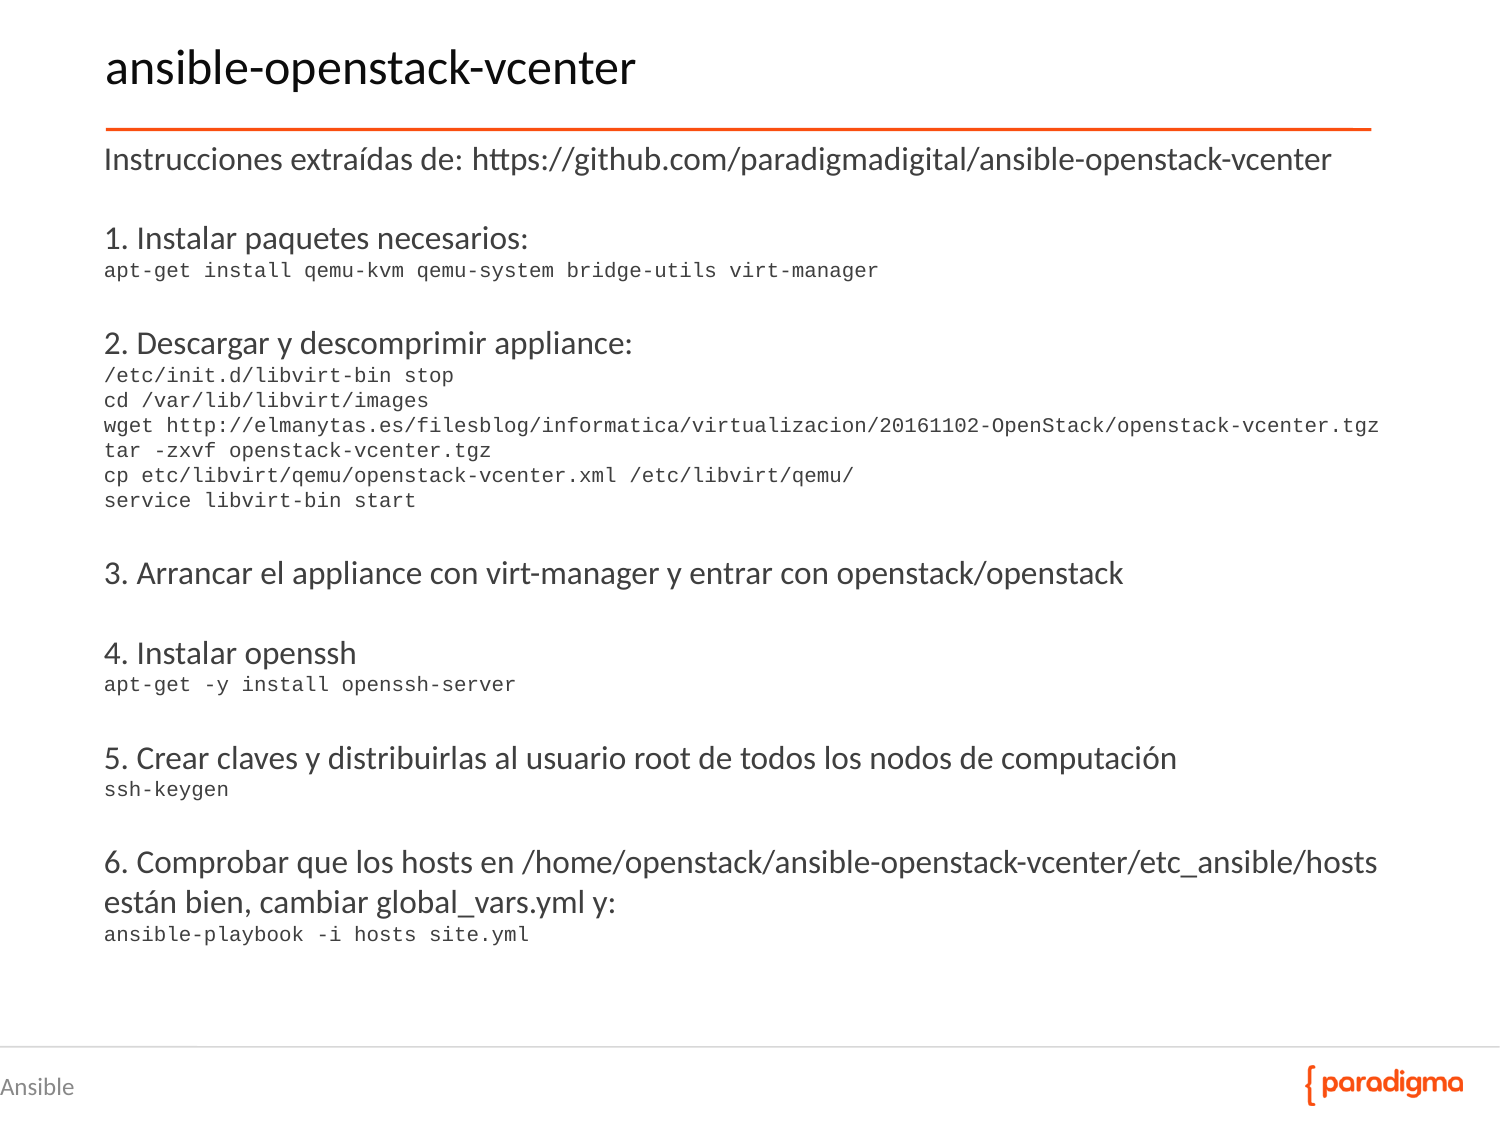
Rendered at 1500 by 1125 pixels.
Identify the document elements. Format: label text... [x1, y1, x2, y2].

picture [1305, 1065, 1463, 1107]
text_box Ansible [0, 1048, 1223, 1125]
text_box Instrucciones extraídas de: https://github.com/paradigmadigital/ansible-openstack-vcenter 1. Instalar paquetes necesarios: apt-get install qemu-kvm qemu-system bridge-utils virt-manager 2. Descargar y descomprimir appliance: /etc/init.d/libvirt-bin stop cd /var/lib/libvirt/images wget http://elmanytas.es/filesblog/informatica/virtualizacion/20161102-OpenStack/openstack-vcenter.tgz tar -zxvf openstack-vcenter.tgz cp etc/libvirt/qemu/openstack-vcenter.xml /etc/libvirt/qemu/ service libvirt-bin start 3. Arrancar el appliance con virt-manager y entrar con openstack/openstack 4. Instalar openssh apt-get -y install openssh-server 5. Crear claves y distribuirlas al usuario root de todos los nodos de computación ssh-keygen 6. Comprobar que los hosts en /home/openstack/ansible-openstack-vcenter/etc_ansible/hosts están bien, cambiar global_vars.yml y: ansible-playbook -i hosts site.yml [104, 129, 1393, 907]
text_box ansible-openstack-vcenter [105, 0, 1395, 130]
